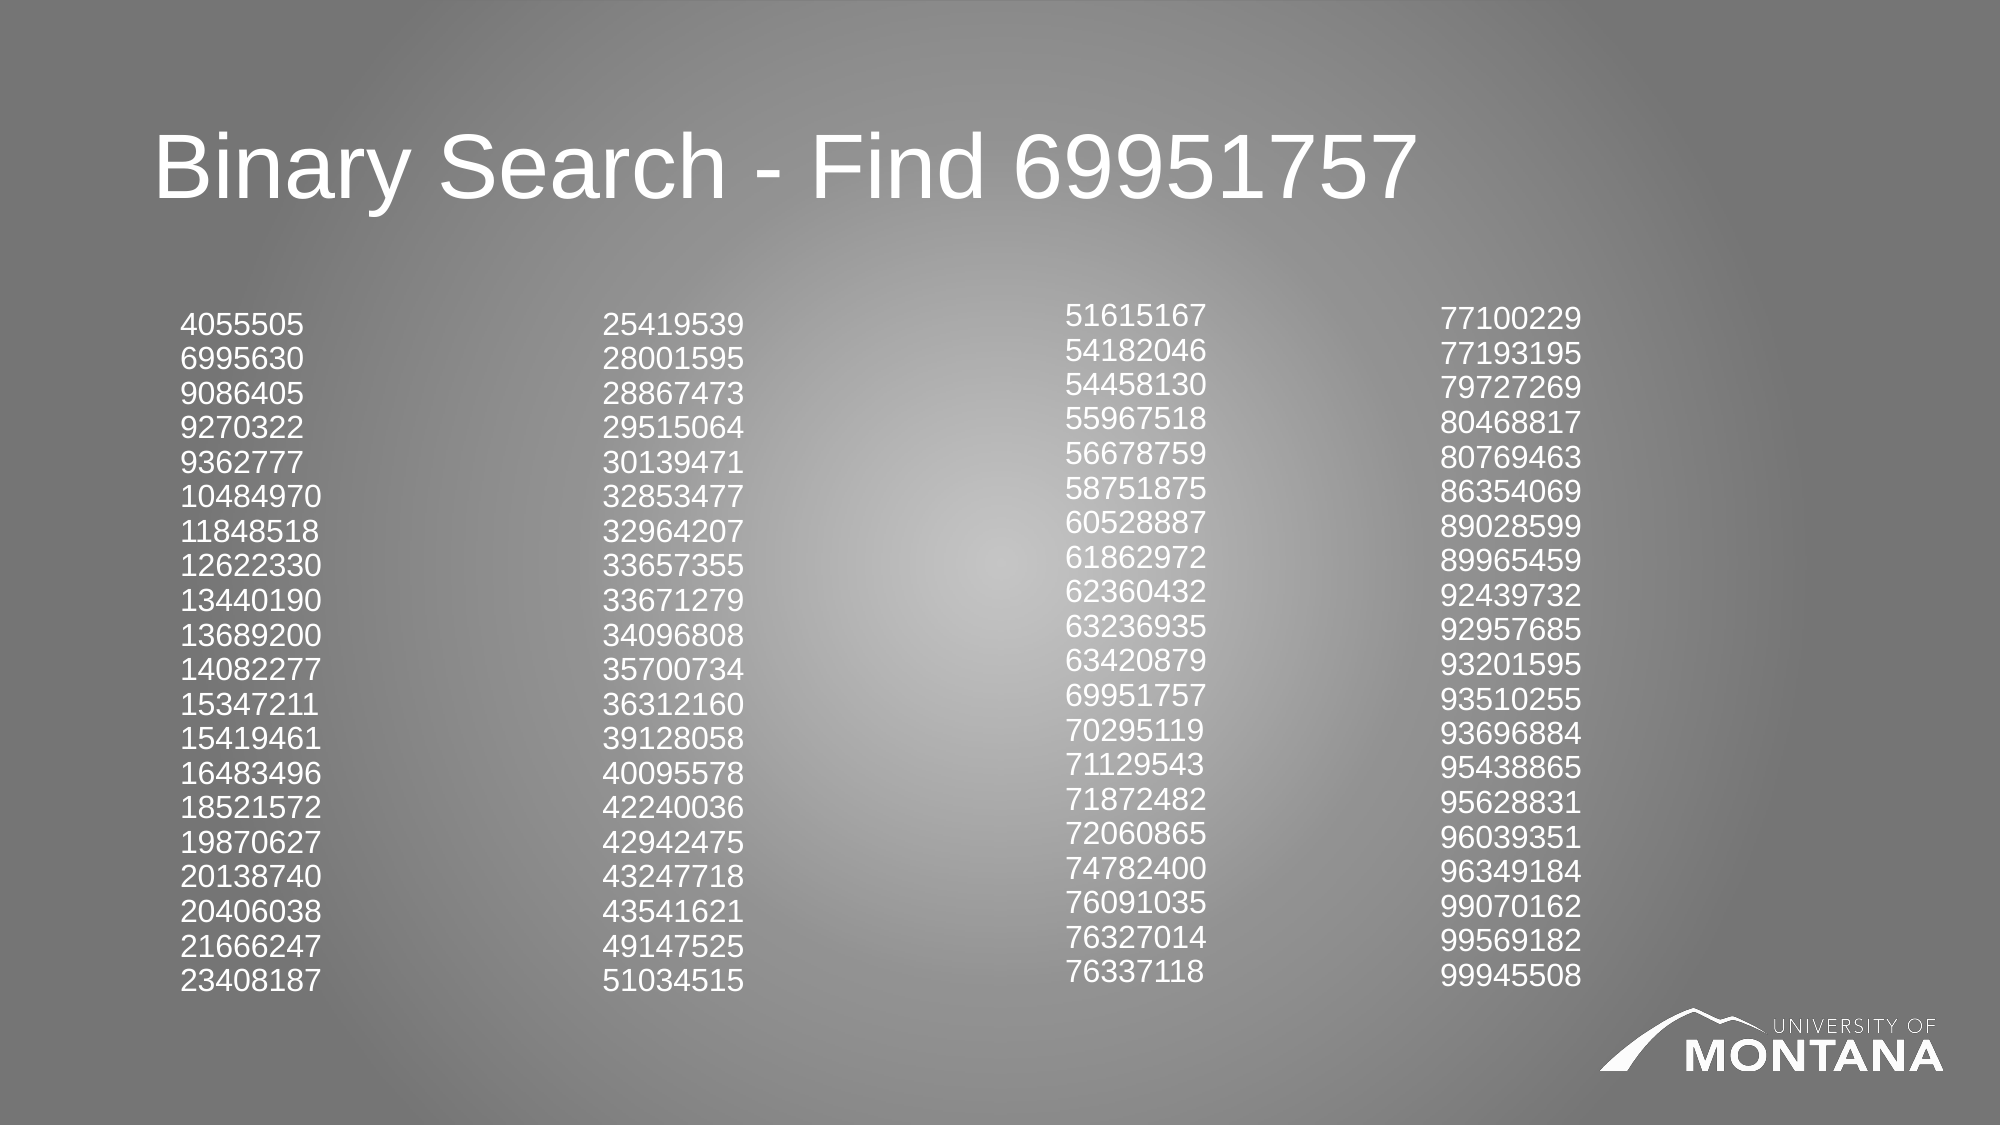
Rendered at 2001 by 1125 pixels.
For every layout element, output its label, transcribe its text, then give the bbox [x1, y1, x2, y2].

list 25419539 28001595 28867473 29515064 30139471 32853477 32964207 33657355 33671279 34096808 35700734 36312160 39128058 40095578 42240036 42942475 43247718 43541621 49147525 51034515 [587, 299, 886, 1014]
list 4055505 6995630 9086405 9270322 9362777 10484970 11848518 12622330 13440190 13689200 14082277 15347211 15419461 16483496 18521572 19870627 20138740 20406038 21666247 23408187 [165, 299, 463, 1014]
title Binary Search - Find 69951757 [137, 59, 1863, 278]
list 51615167 54182046 54458130 55967518 56678759 58751875 60528887 61862972 62360432 63236935 63420879 69951757 70295119 71129543 71872482 72060865 74782400 76091035 76327014 76337118 [1050, 291, 1348, 1006]
list 77100229 77193195 79727269 80468817 80769463 86354069 89028599 89965459 92439732 92957685 93201595 93510255 93696884 95438865 95628831 96039351 96349184 99070162 99569182 99945508 [1425, 294, 1723, 1009]
picture [0, 0, 2000, 1125]
